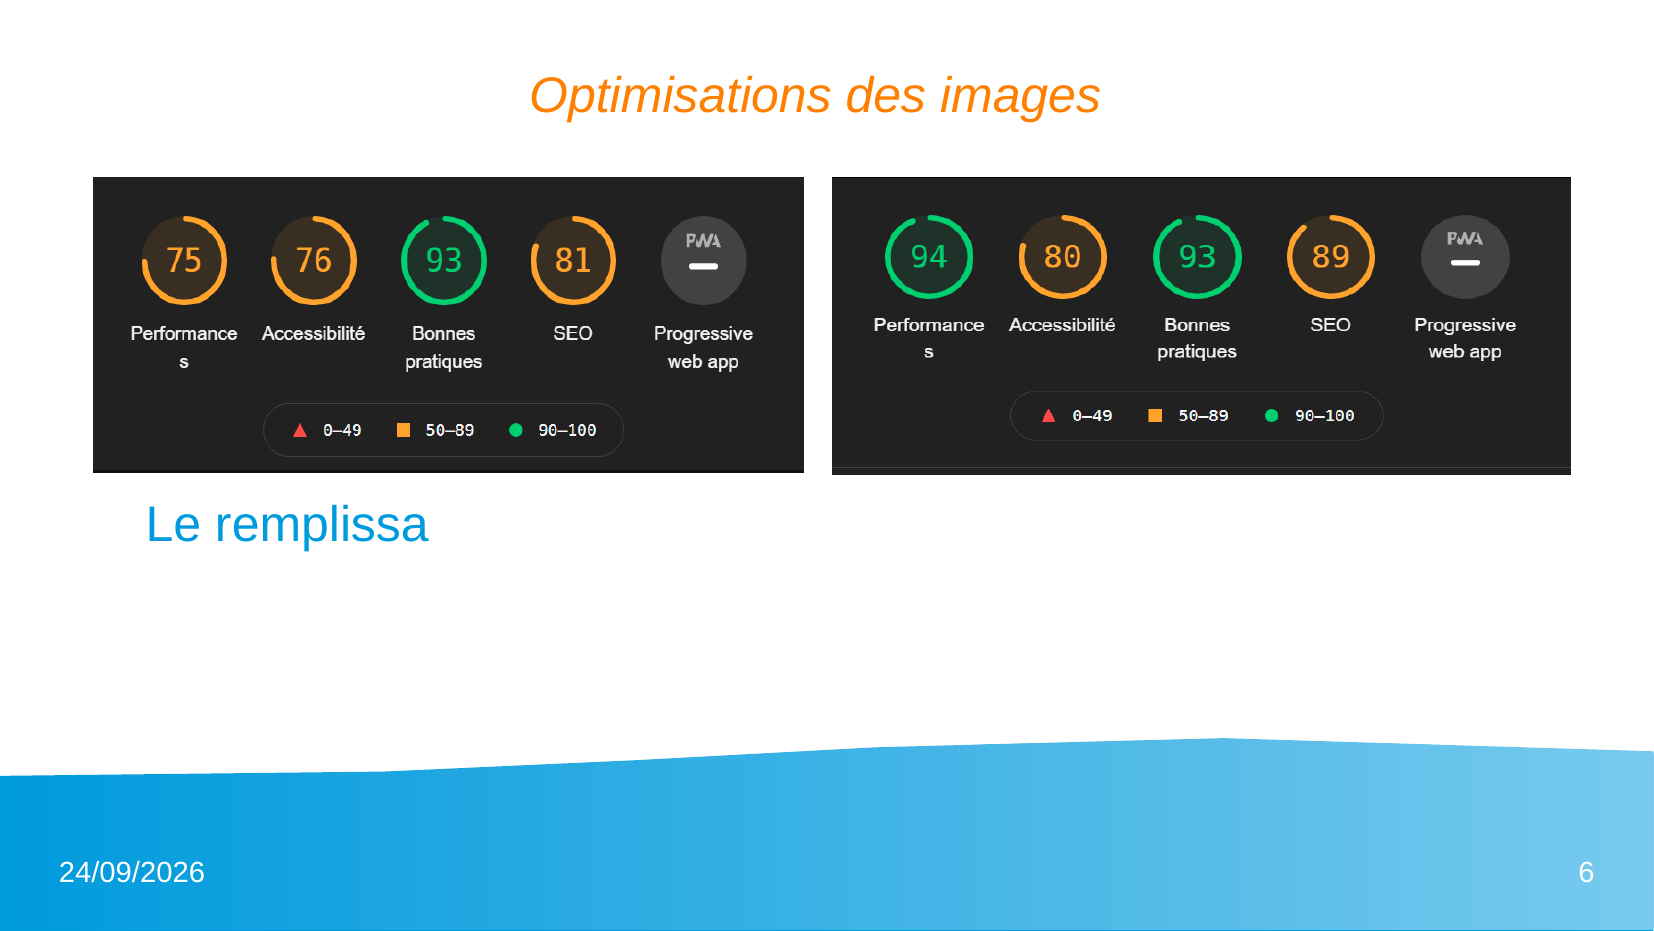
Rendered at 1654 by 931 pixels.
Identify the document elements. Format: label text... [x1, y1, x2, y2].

picture [93, 177, 804, 473]
title Optimisations des images [93, 0, 1570, 178]
list Le remplissa [74, 496, 1611, 721]
picture [832, 177, 1571, 475]
